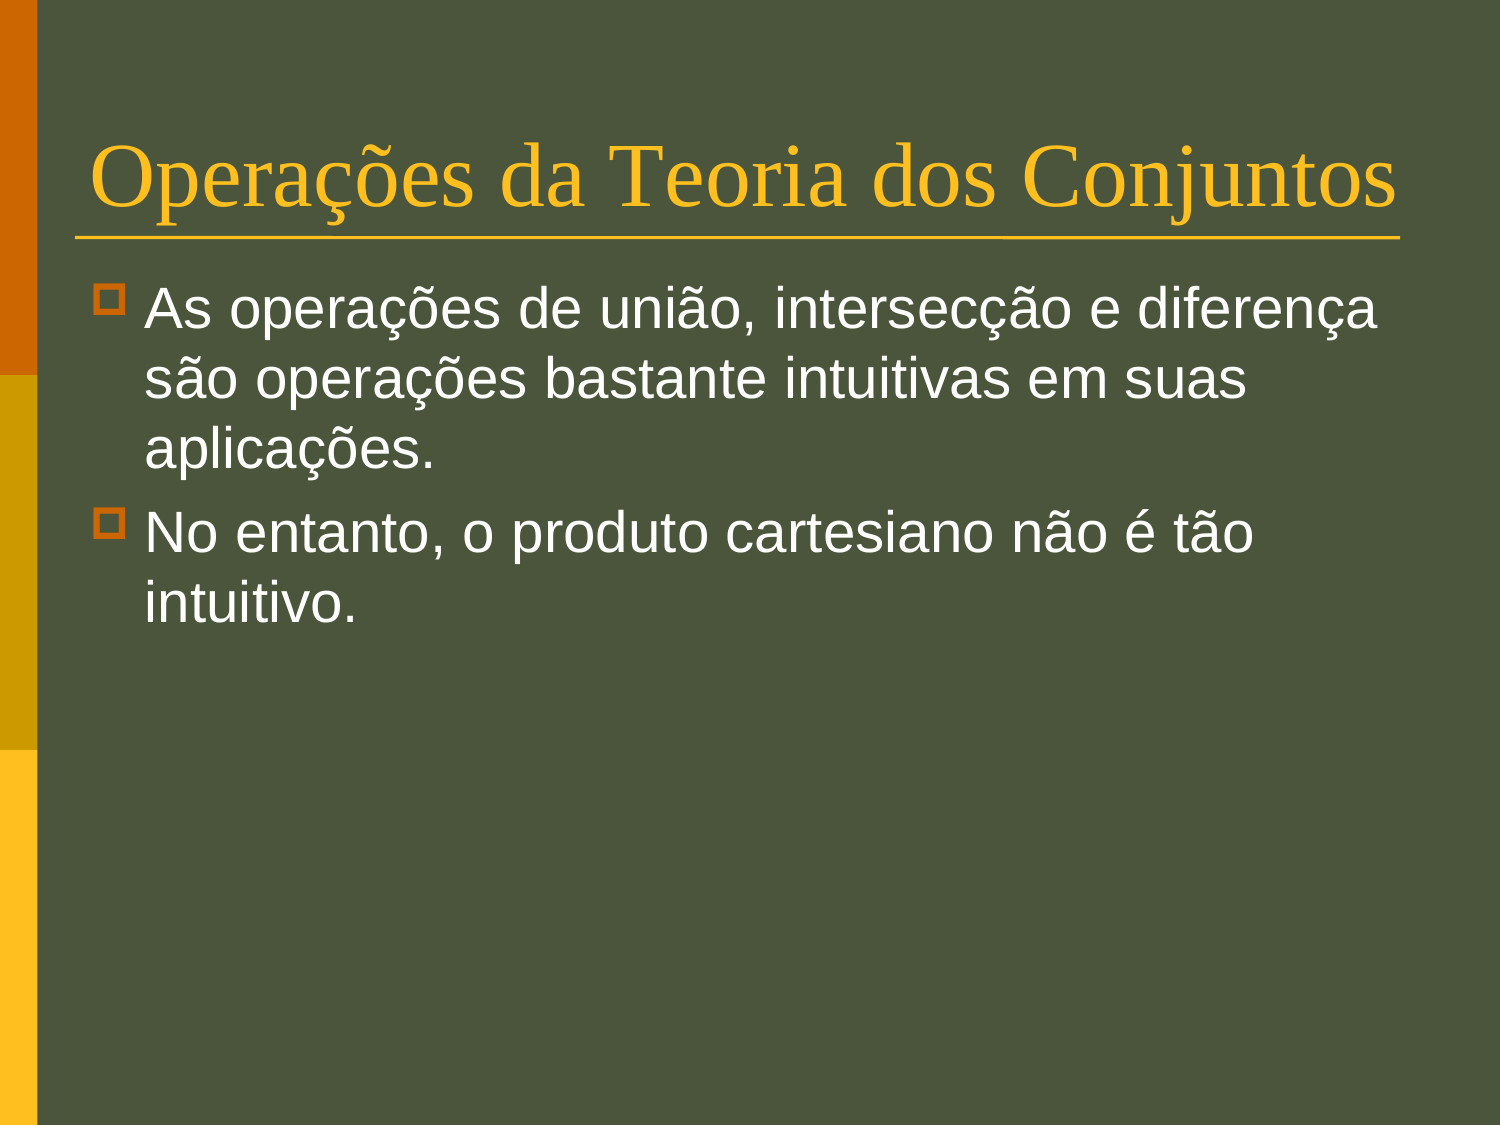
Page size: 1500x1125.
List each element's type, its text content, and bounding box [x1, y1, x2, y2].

title Operações da Teoria dos Conjuntos [75, 45, 1426, 233]
list As operações de união, intersecção e diferença são operações bastante intuitivas em suas aplicações. No entanto, o produto cartesiano não é tão intuitivo. [75, 262, 1426, 1006]
